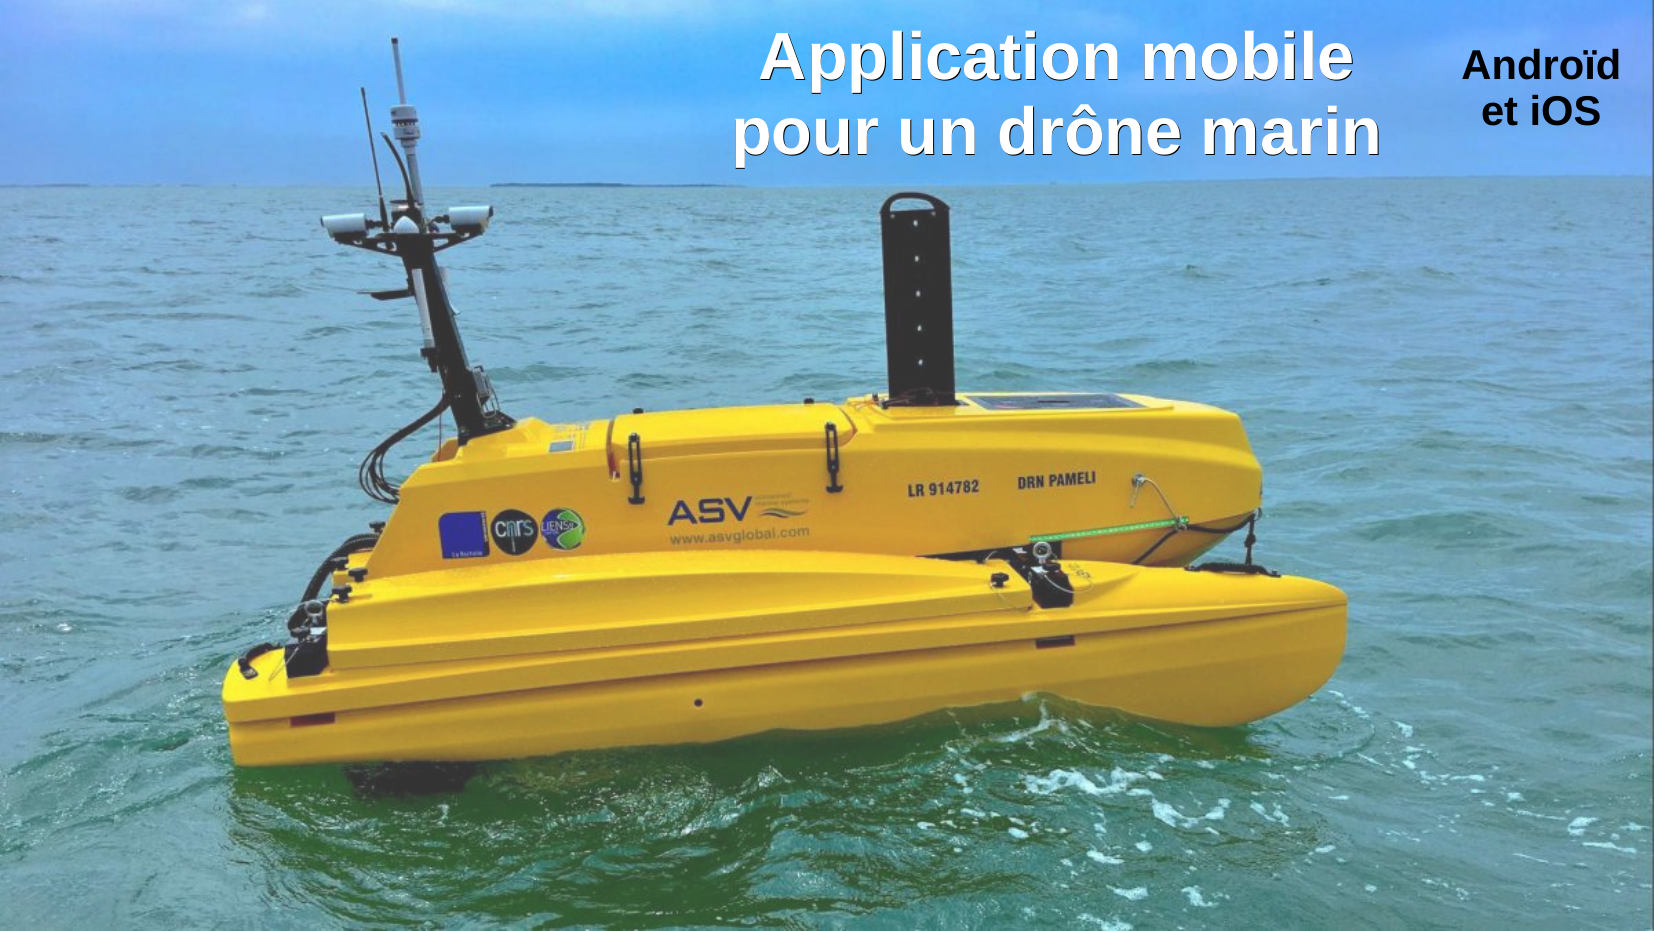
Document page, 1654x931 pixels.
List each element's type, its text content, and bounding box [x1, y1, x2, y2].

text_box Application mobile pour un drône marin [696, 11, 1418, 178]
text_box Androïd et iOS [1429, 33, 1654, 142]
picture [0, 0, 1654, 931]
